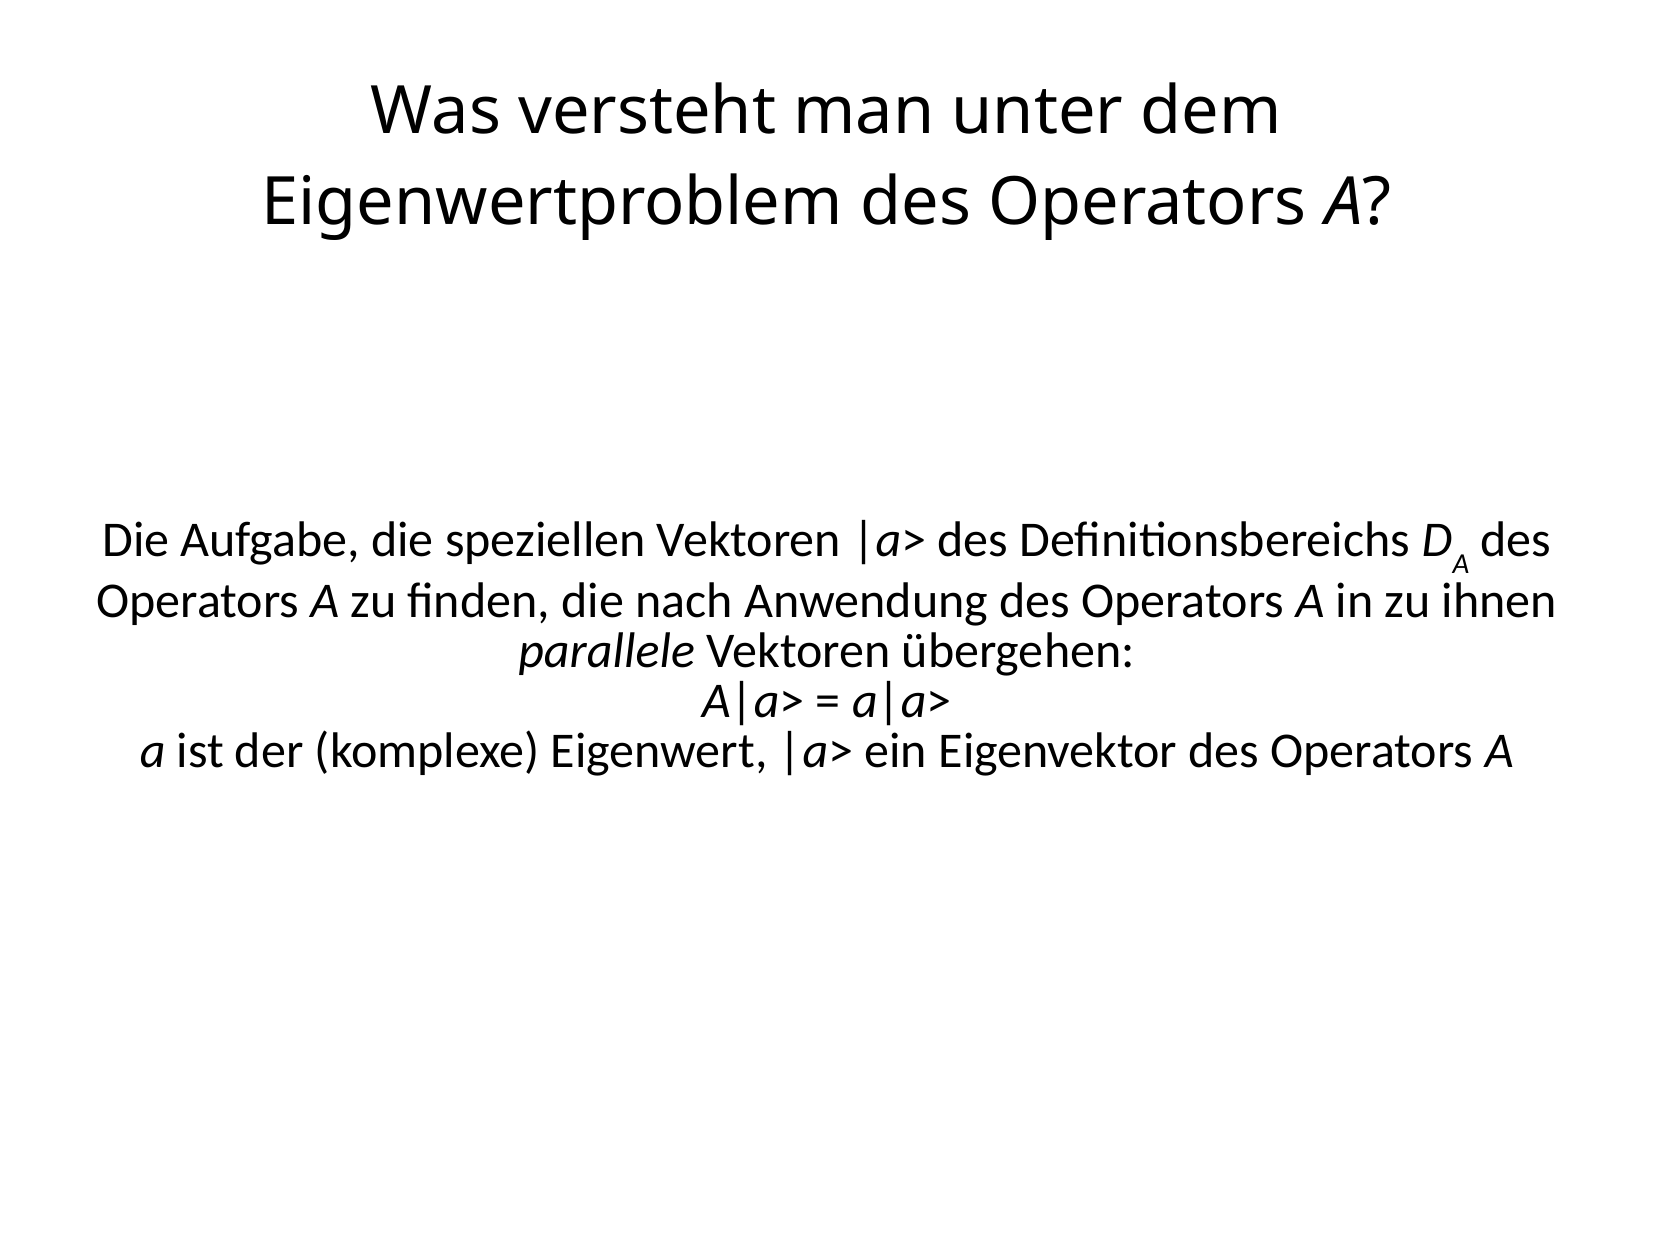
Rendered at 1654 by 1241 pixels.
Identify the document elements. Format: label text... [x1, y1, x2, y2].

title Was versteht man unter dem Eigenwertproblem des Operators A? [82, 49, 1571, 257]
subtitle Die Aufgabe, die speziellen Vektoren |a> des Definitionsbereichs DA des Operators A zu finden, die nach Anwendung des Operators A in zu ihnen parallele Vektoren übergehen: A|a> = a|a> a ist der (komplexe) Eigenwert, |a> ein Eigenvektor des Operators A [82, 290, 1571, 1010]
